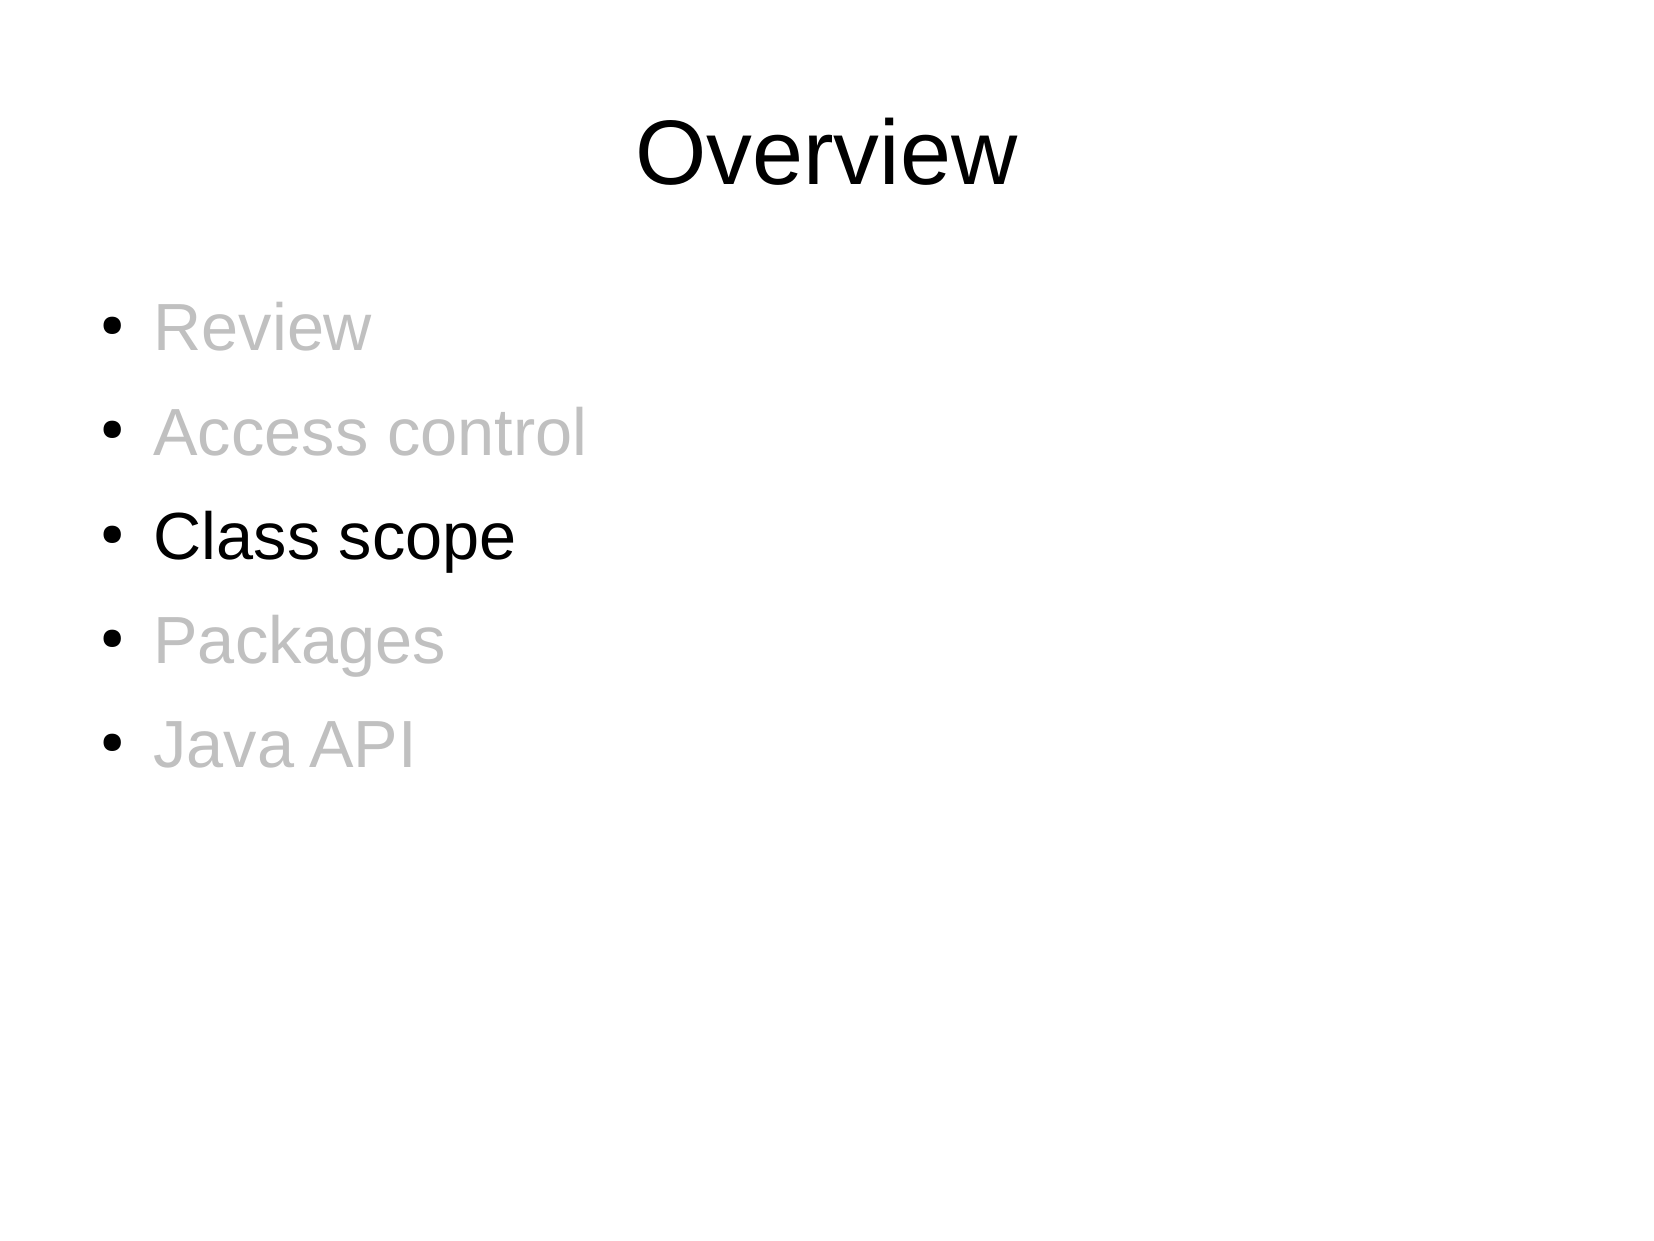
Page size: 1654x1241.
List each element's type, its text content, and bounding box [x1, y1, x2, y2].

list Review Access control Class scope Packages Java API [82, 290, 1571, 1109]
title Overview [82, 49, 1571, 257]
